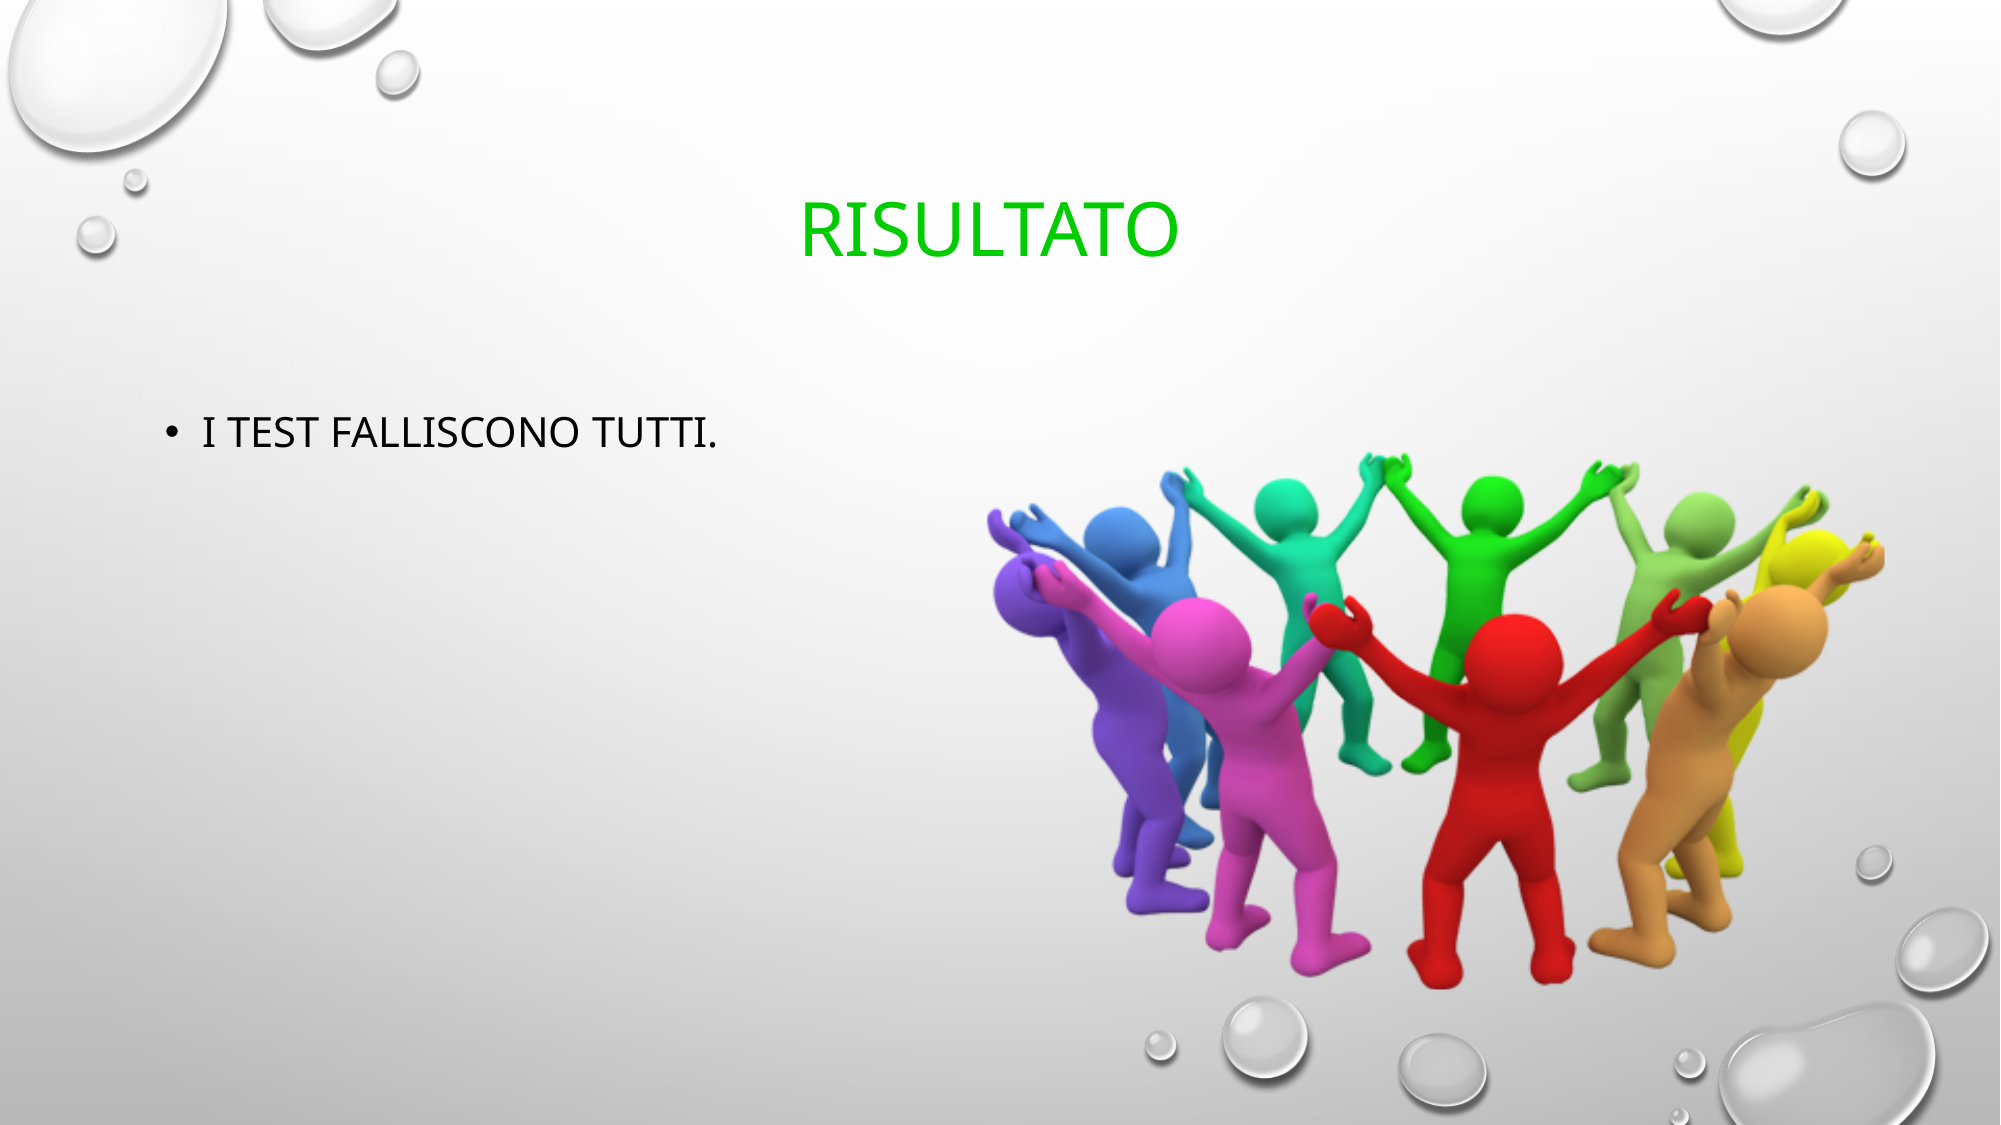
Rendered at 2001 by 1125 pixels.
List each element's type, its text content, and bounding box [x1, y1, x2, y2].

title Risultato [149, 101, 1851, 364]
picture [979, 335, 1896, 1003]
list I test falliscono tutti. [149, 388, 979, 950]
